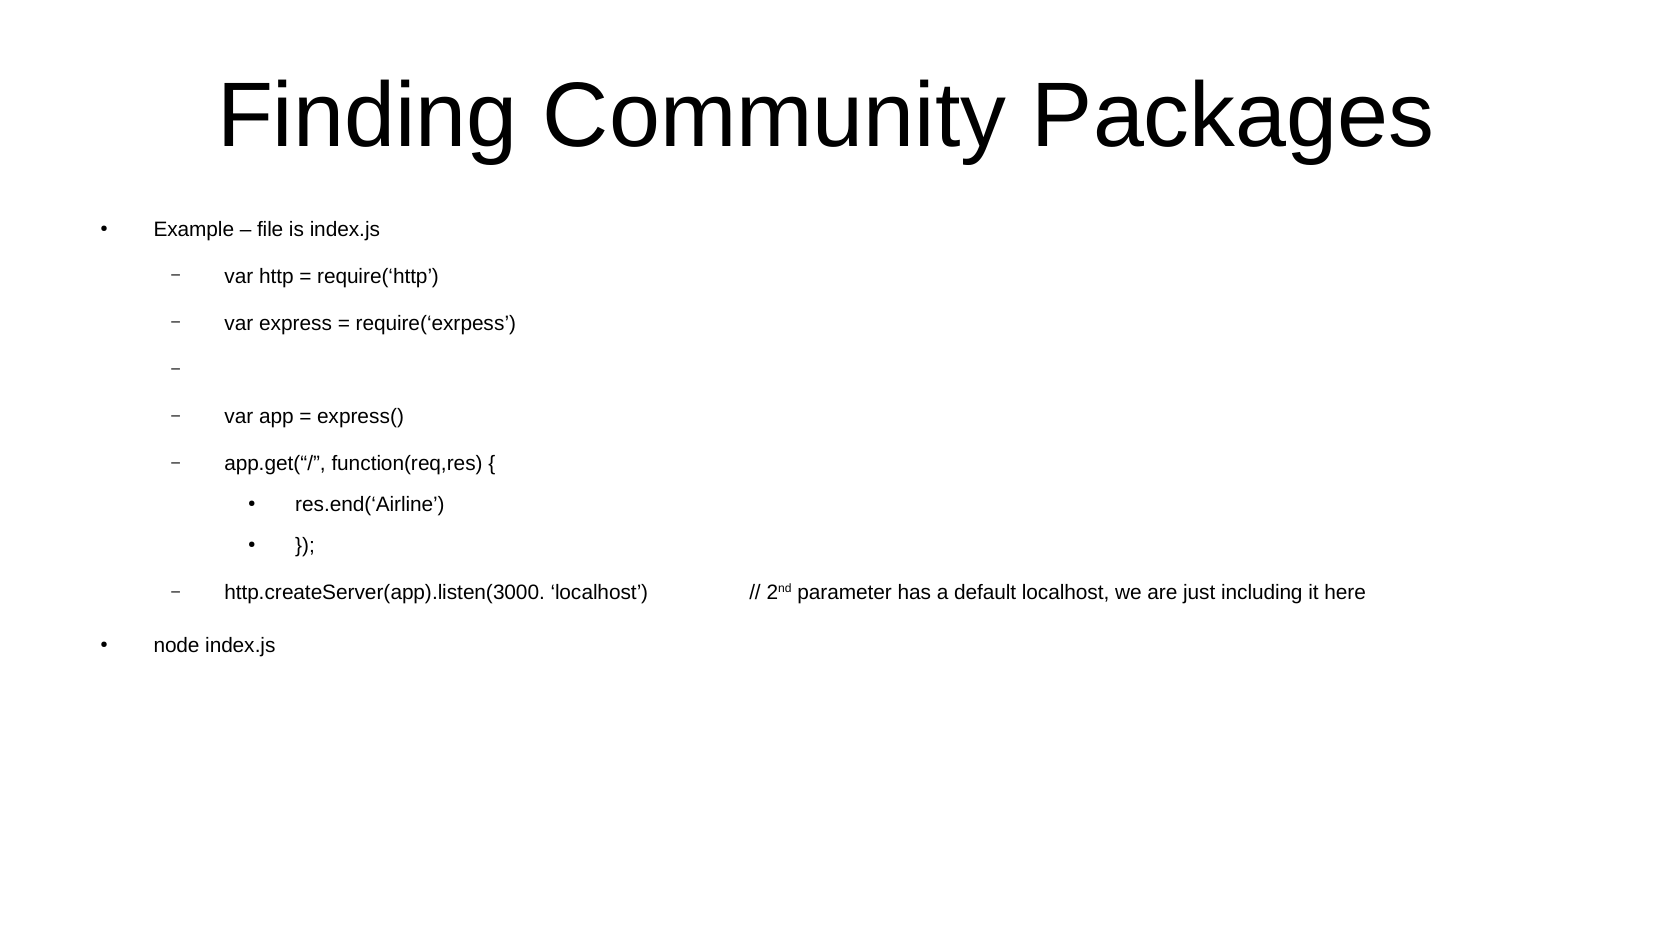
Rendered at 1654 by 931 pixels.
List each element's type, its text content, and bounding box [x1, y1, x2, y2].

list Example – file is index.js var http = require(‘http’) var express = require(‘exrpess’) var app = express() app.get(“/”, function(req,res) { res.end(‘Airline’) }); http.createServer(app).listen(3000. ‘localhost’) // 2nd parameter has a default localhost, we are just including it here node index.js [82, 217, 1621, 916]
title [82, 37, 1571, 193]
